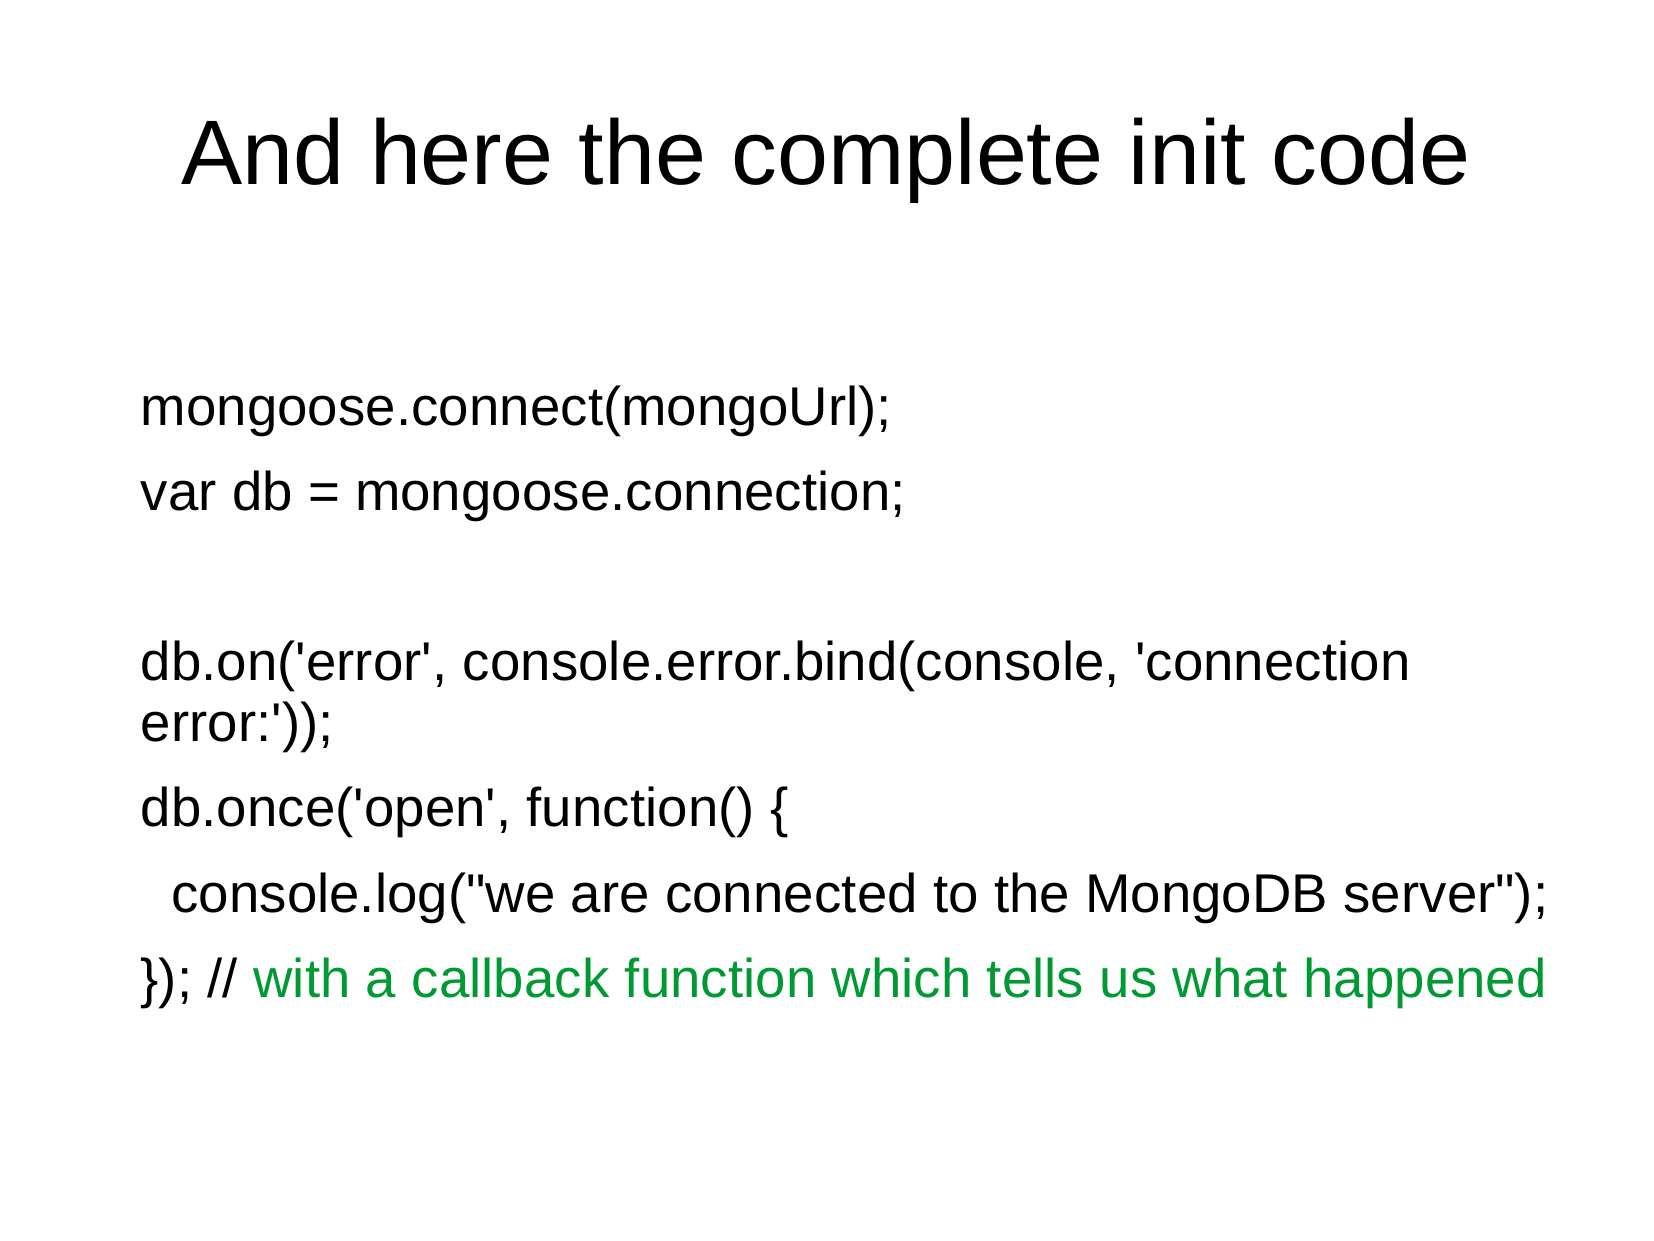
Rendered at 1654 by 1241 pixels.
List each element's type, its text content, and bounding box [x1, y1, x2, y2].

list mongoose.connect(mongoUrl); var db = mongoose.connection; db.on('error', console.error.bind(console, 'connection error:')); db.once('open', function() { console.log("we are connected to the MongoDB server"); }); // with a callback function which tells us what happened [82, 290, 1571, 1010]
title And here the complete init code [82, 49, 1571, 257]
